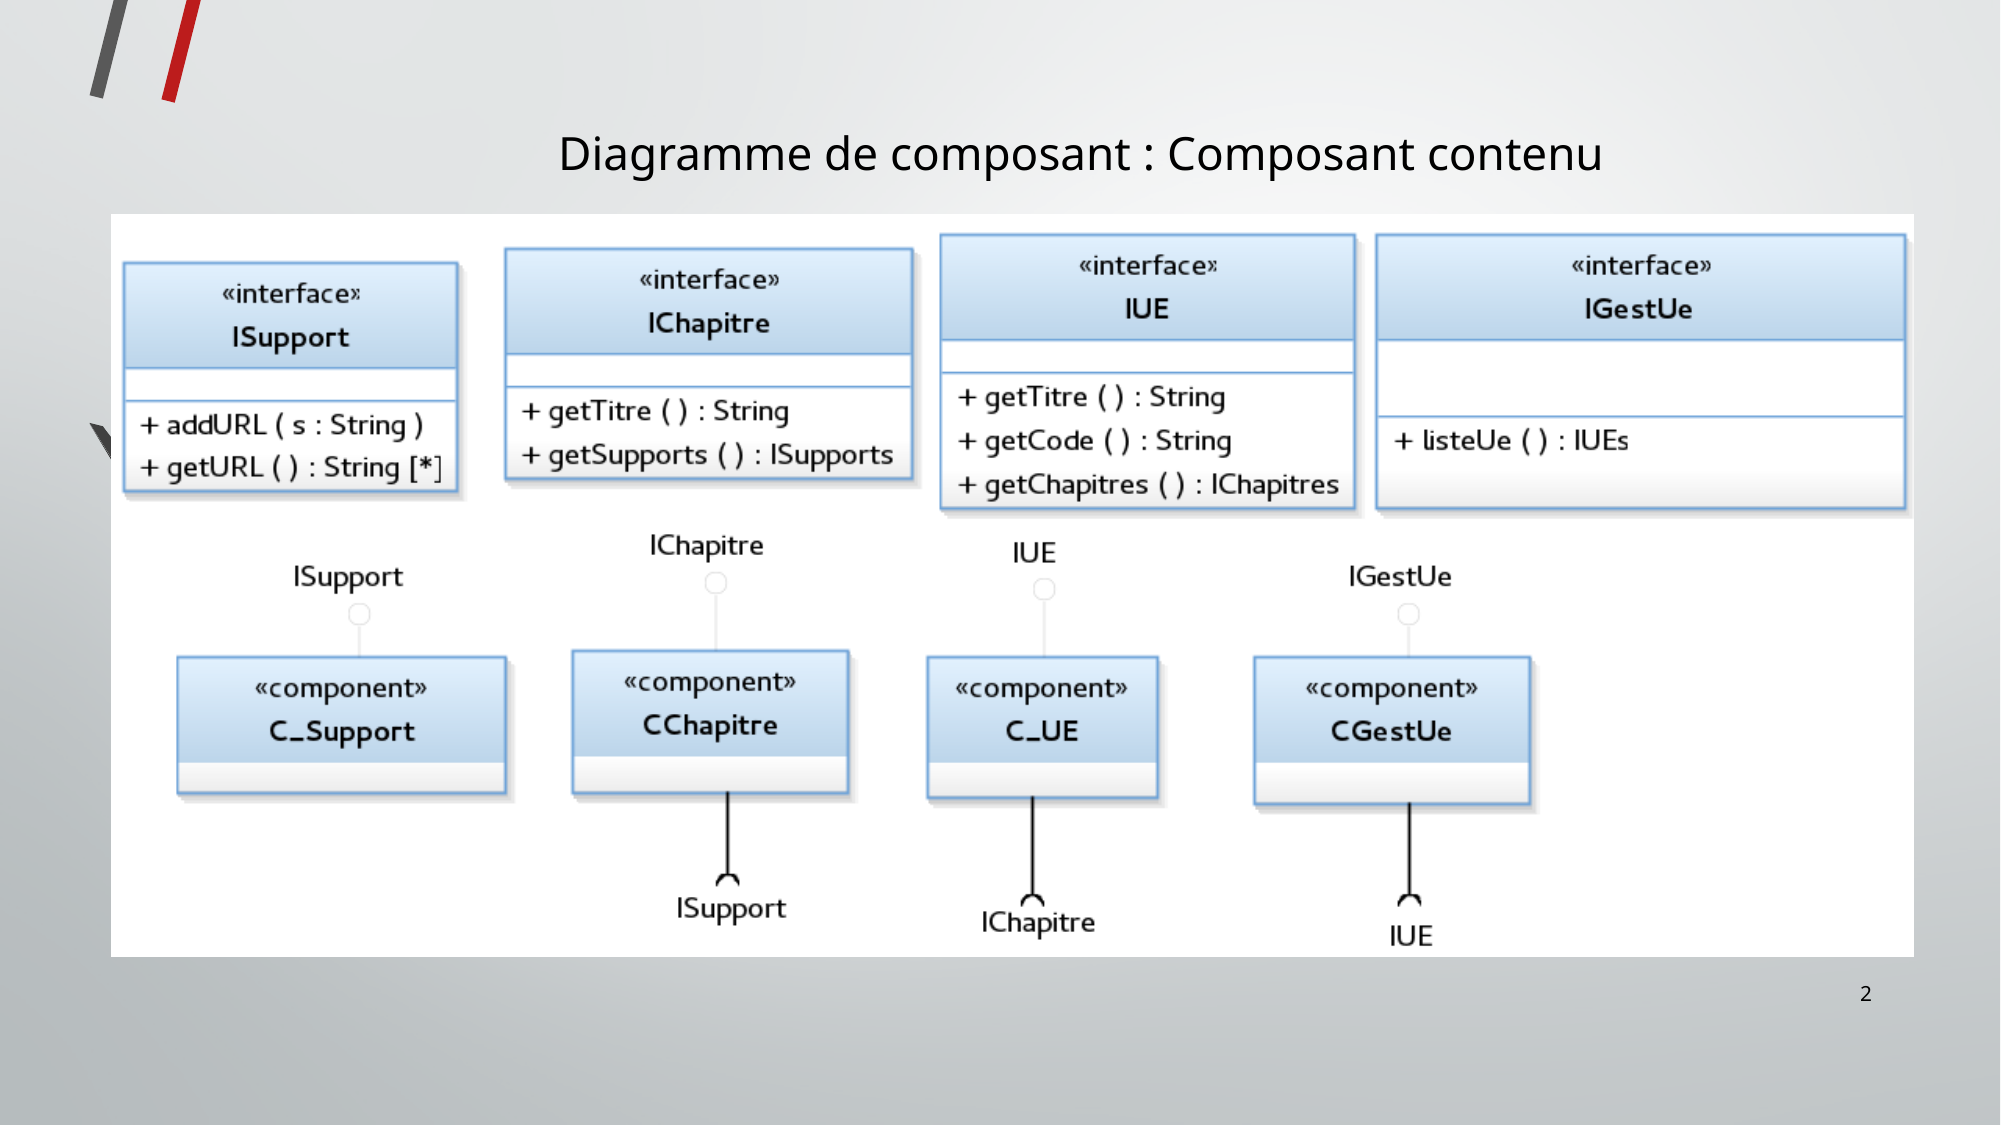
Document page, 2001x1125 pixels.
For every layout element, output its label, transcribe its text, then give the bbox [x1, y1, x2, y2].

picture [0, 0, 2001, 1125]
title Diagramme de composant : Composant contenu [377, 80, 1785, 214]
